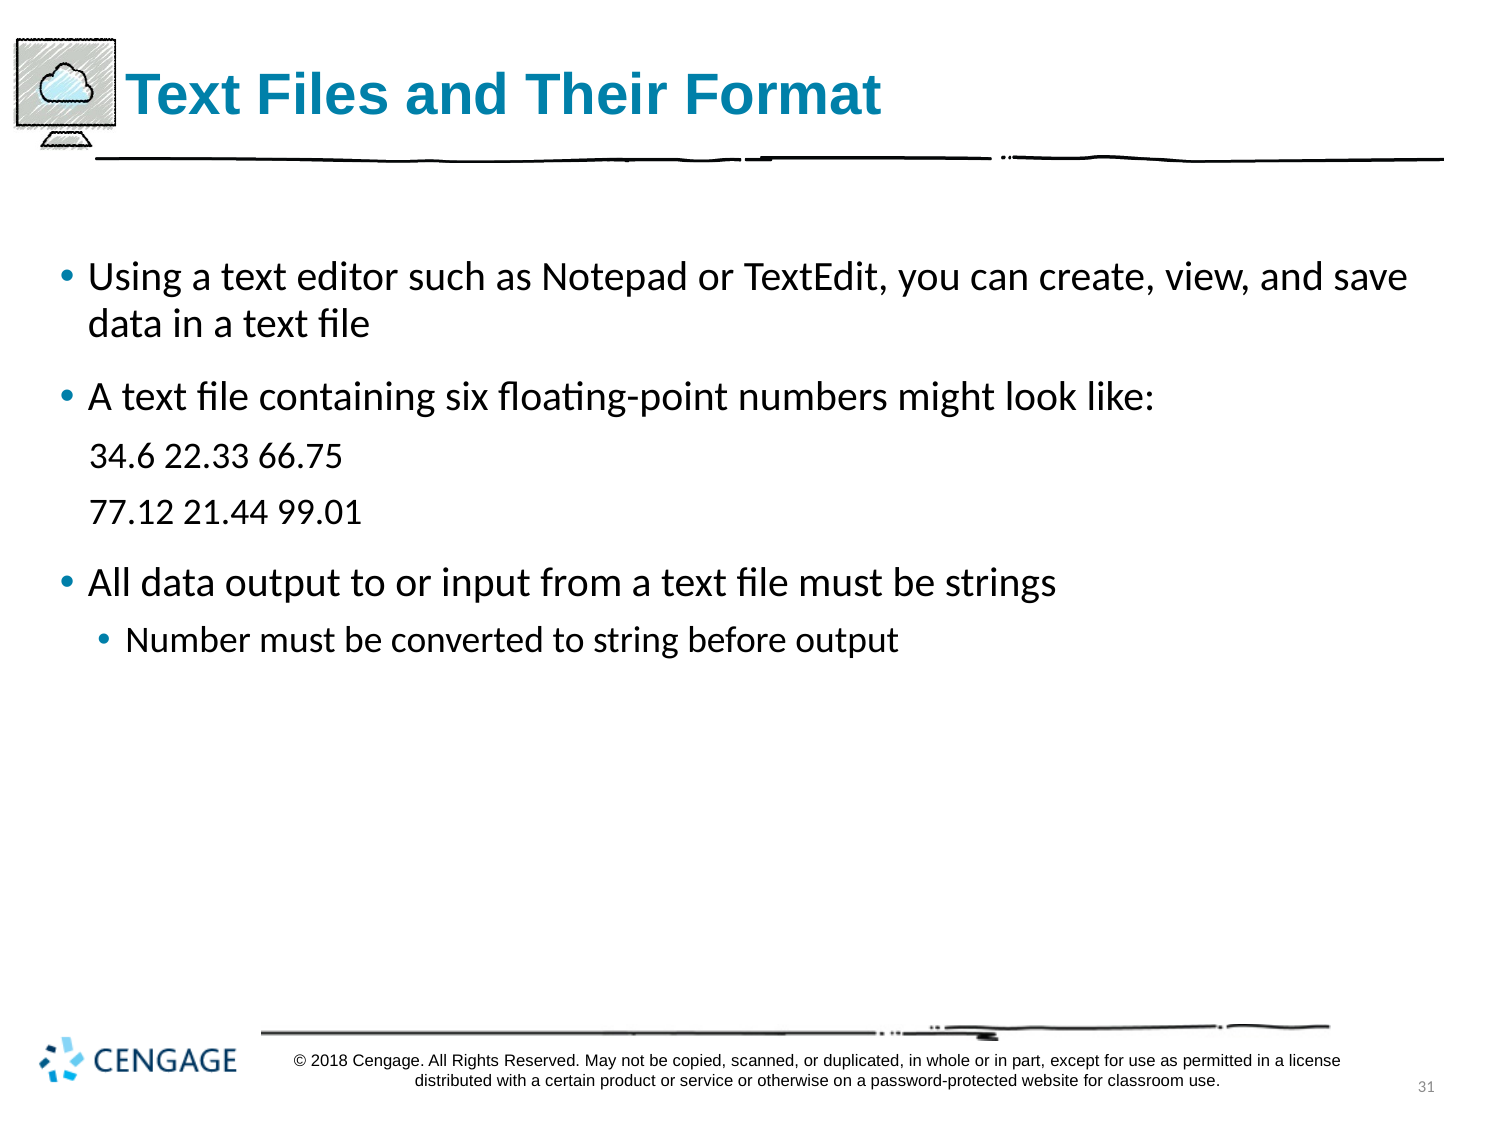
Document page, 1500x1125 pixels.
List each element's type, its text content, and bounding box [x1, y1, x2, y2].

title Text Files and Their Format [125, 55, 1442, 127]
list All data output to or input from a text file must be strings Number must be converted to string before output [59, 558, 1192, 663]
list Using a text editor such as Notepad or TextEdit, you can create, view, and save data in a text file A text file containing six floating-point numbers might look like: [59, 252, 1441, 422]
picture [13, 36, 117, 151]
picture [261, 1024, 1331, 1041]
footer © 2018 Cengage. All Rights Reserved. May not be copied, scanned, or duplicated, in whole or in part, except for use as permitted in a license distributed with a certain product or service or otherwise on a password-protected website for classroom use. [262, 1049, 1375, 1090]
list 34.6 22.33 66.75 77.12 21.44 99.01 [51, 434, 382, 534]
picture [19, 1023, 249, 1095]
picture [154, 155, 1444, 163]
